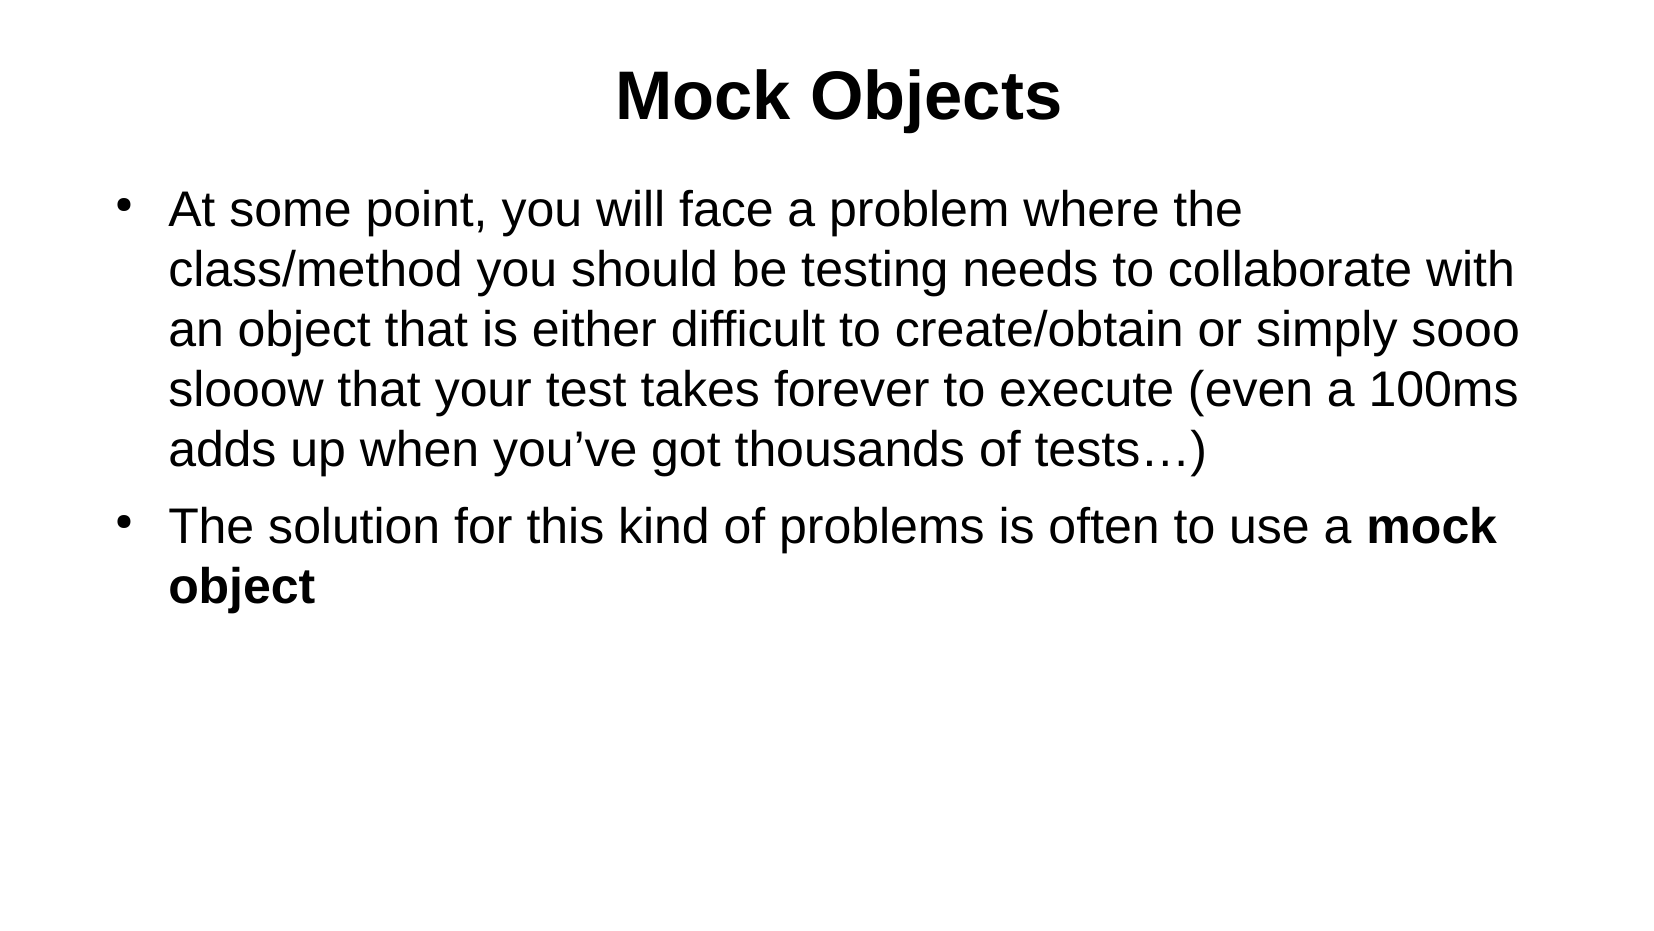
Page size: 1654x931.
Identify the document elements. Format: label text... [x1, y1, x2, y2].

list At some point, you will face a problem where the class/method you should be testing needs to collaborate with an object that is either difficult to create/obtain or simply sooo slooow that your test takes forever to execute (even a 100ms adds up when you’ve got thousands of tests…) The solution for this kind of problems is often to use a mock object [82, 168, 1538, 889]
title Mock Objects [82, 37, 1571, 147]
